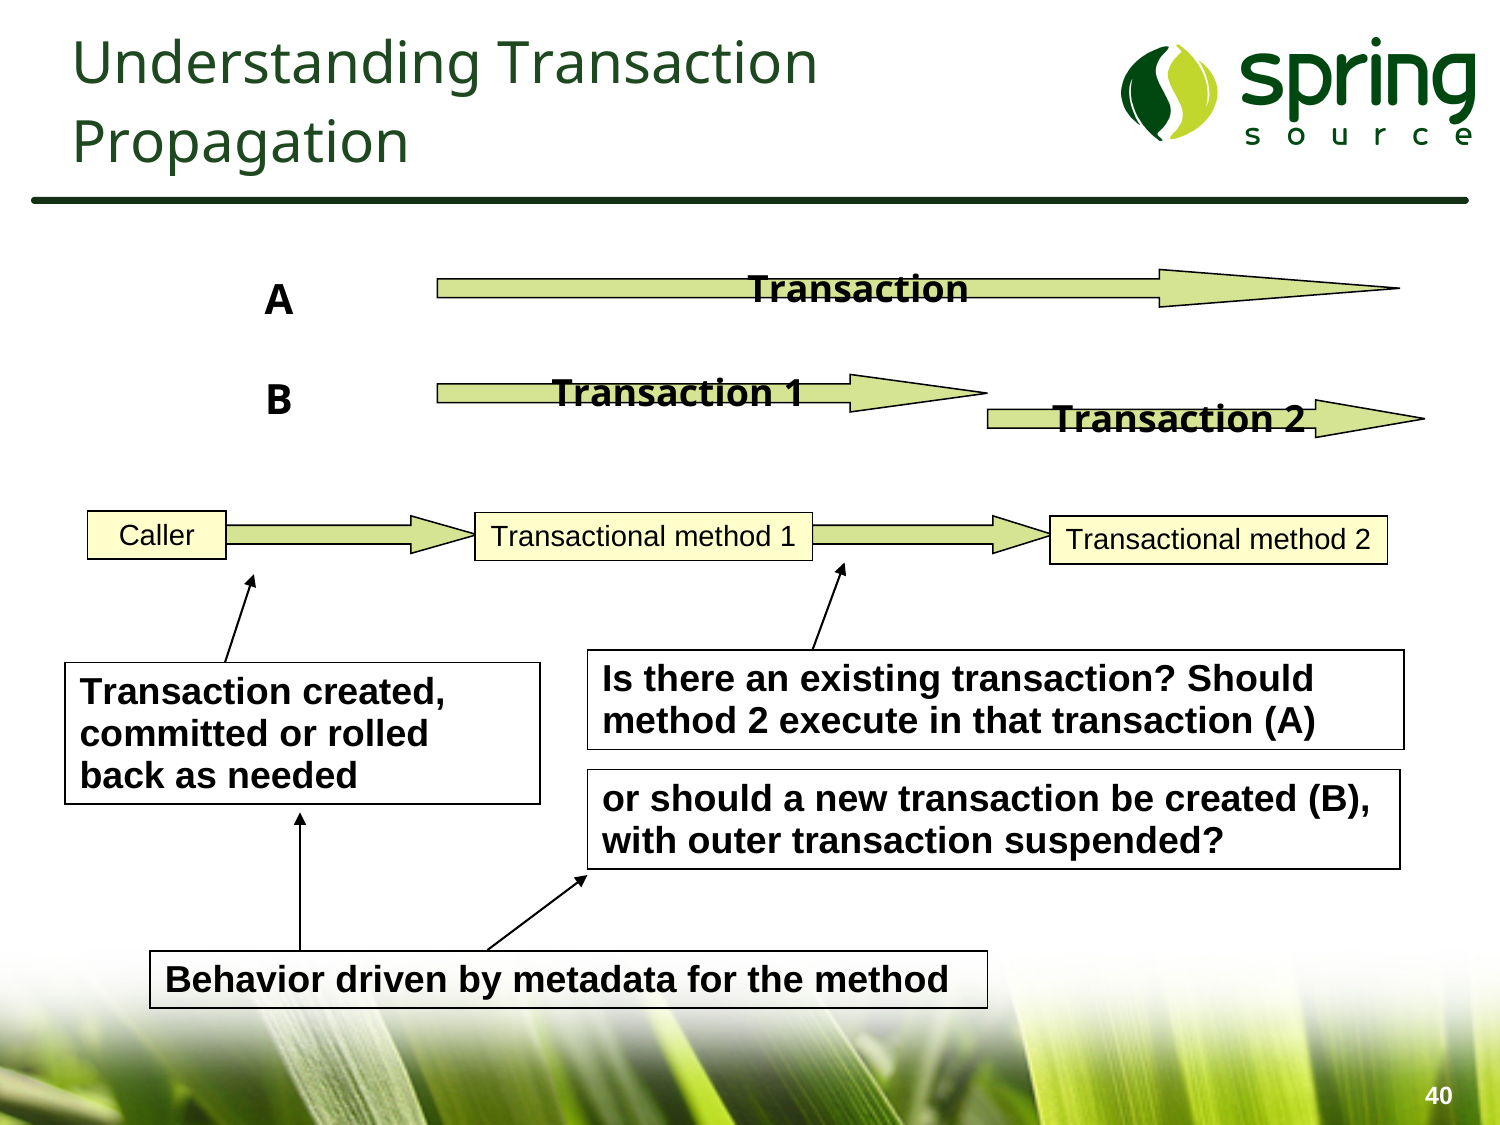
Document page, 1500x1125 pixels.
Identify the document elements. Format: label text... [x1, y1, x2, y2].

text_box Transaction [437, 278, 755, 298]
text_box Transaction 1 [798, 374, 988, 412]
text_box [227, 515, 474, 554]
text_box Transaction 2 [1065, 409, 1203, 429]
picture [1121, 37, 1475, 145]
text_box Caller [87, 510, 227, 560]
text_box Transaction 2 [1293, 399, 1426, 438]
text_box Transaction 1 [565, 383, 703, 403]
text_box Transaction [902, 269, 1401, 308]
text_box Is there an existing transaction? Should method 2 execute in that transaction (A) [587, 649, 1405, 750]
text_box Transaction 2 [987, 409, 1059, 429]
text_box Behavior driven by metadata for the method [150, 950, 988, 1009]
text_box [813, 515, 1049, 554]
text_box A [249, 265, 313, 333]
text_box Transaction created, committed or rolled back as needed [64, 662, 540, 804]
text_box Transaction 2 [1207, 409, 1298, 429]
text_box Transactional method 1 [474, 512, 813, 561]
title Understanding Transaction Propagation [56, 13, 1089, 176]
text_box or should a new transaction be created (B), with outer transaction suspended? [587, 769, 1401, 870]
text_box Transaction [761, 278, 898, 298]
text_box Transaction 1 [437, 383, 559, 403]
text_box Transaction 1 [707, 383, 793, 403]
text_box Transactional method 2 [1049, 515, 1388, 565]
picture [0, 944, 1500, 1125]
text_box B [249, 365, 326, 433]
picture [301, 944, 492, 950]
